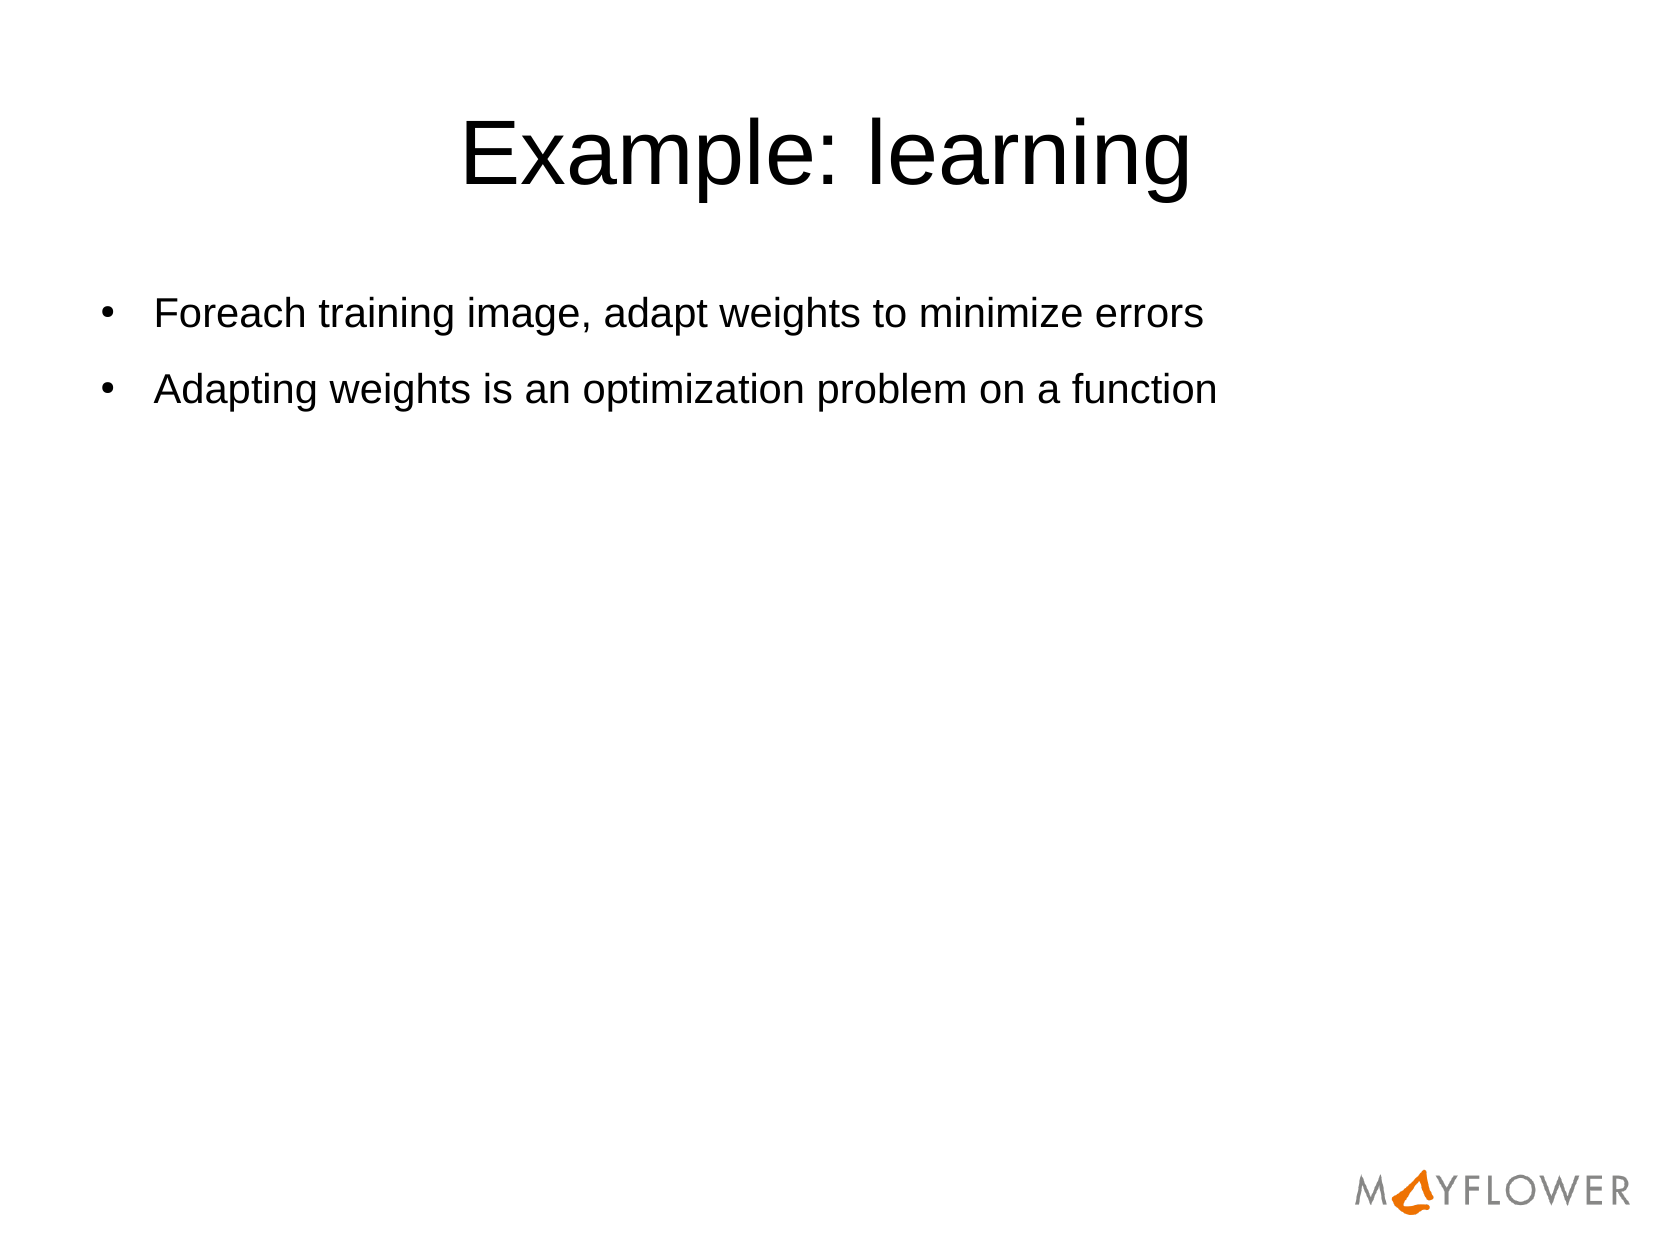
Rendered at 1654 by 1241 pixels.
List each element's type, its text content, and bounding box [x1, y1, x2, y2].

title Example: learning [82, 49, 1571, 257]
picture [1355, 1169, 1630, 1215]
list Foreach training image, adapt weights to minimize errors Adapting weights is an optimization problem on a function [82, 290, 1571, 1016]
